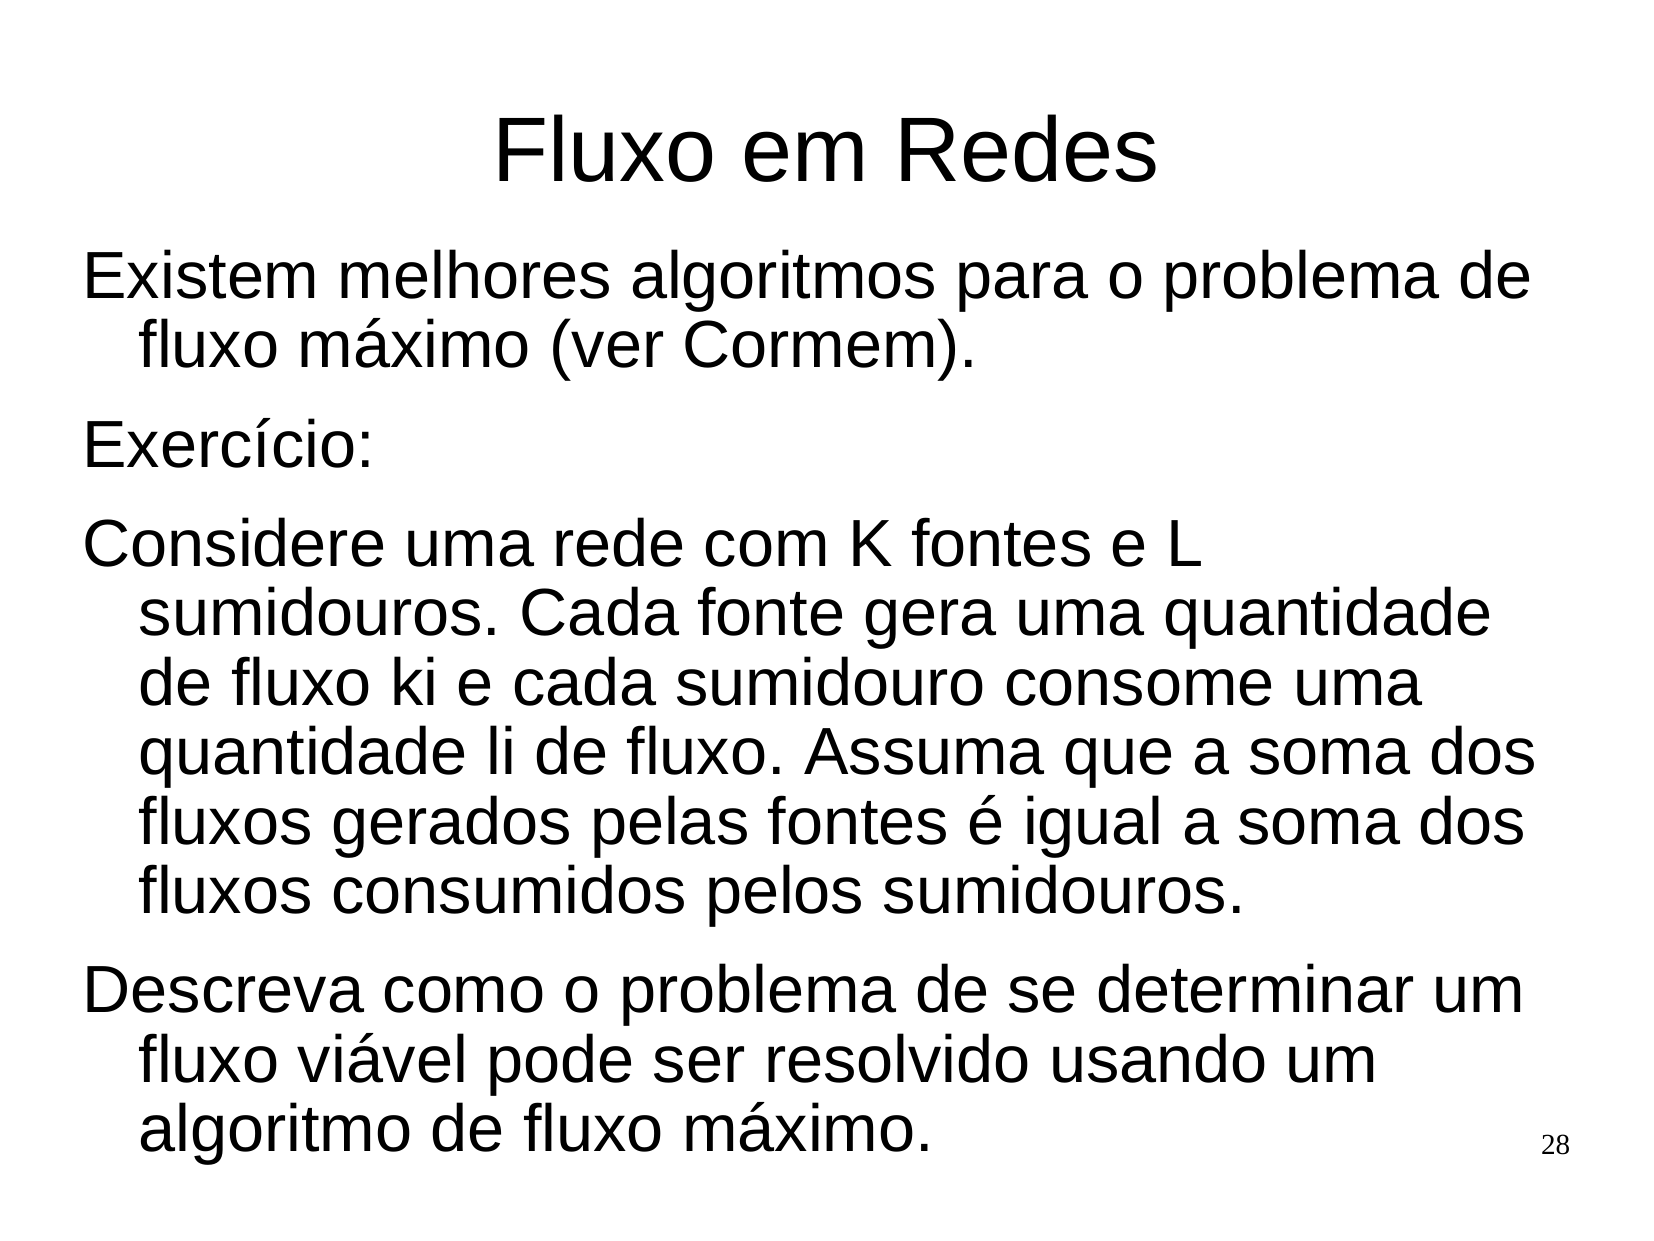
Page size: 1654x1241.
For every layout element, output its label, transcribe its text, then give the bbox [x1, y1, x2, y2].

title Fluxo em Redes [82, 49, 1571, 242]
list Existem melhores algoritmos para o problema de fluxo máximo (ver Cormem). Exercício: Considere uma rede com K fontes e L sumidouros. Cada fonte gera uma quantidade de fluxo ki e cada sumidouro consome uma quantidade li de fluxo. Assuma que a soma dos fluxos gerados pelas fontes é igual a soma dos fluxos consumidos pelos sumidouros. Descreva como o problema de se determinar um fluxo viável pode ser resolvido usando um algoritmo de fluxo máximo. [82, 242, 1571, 1172]
